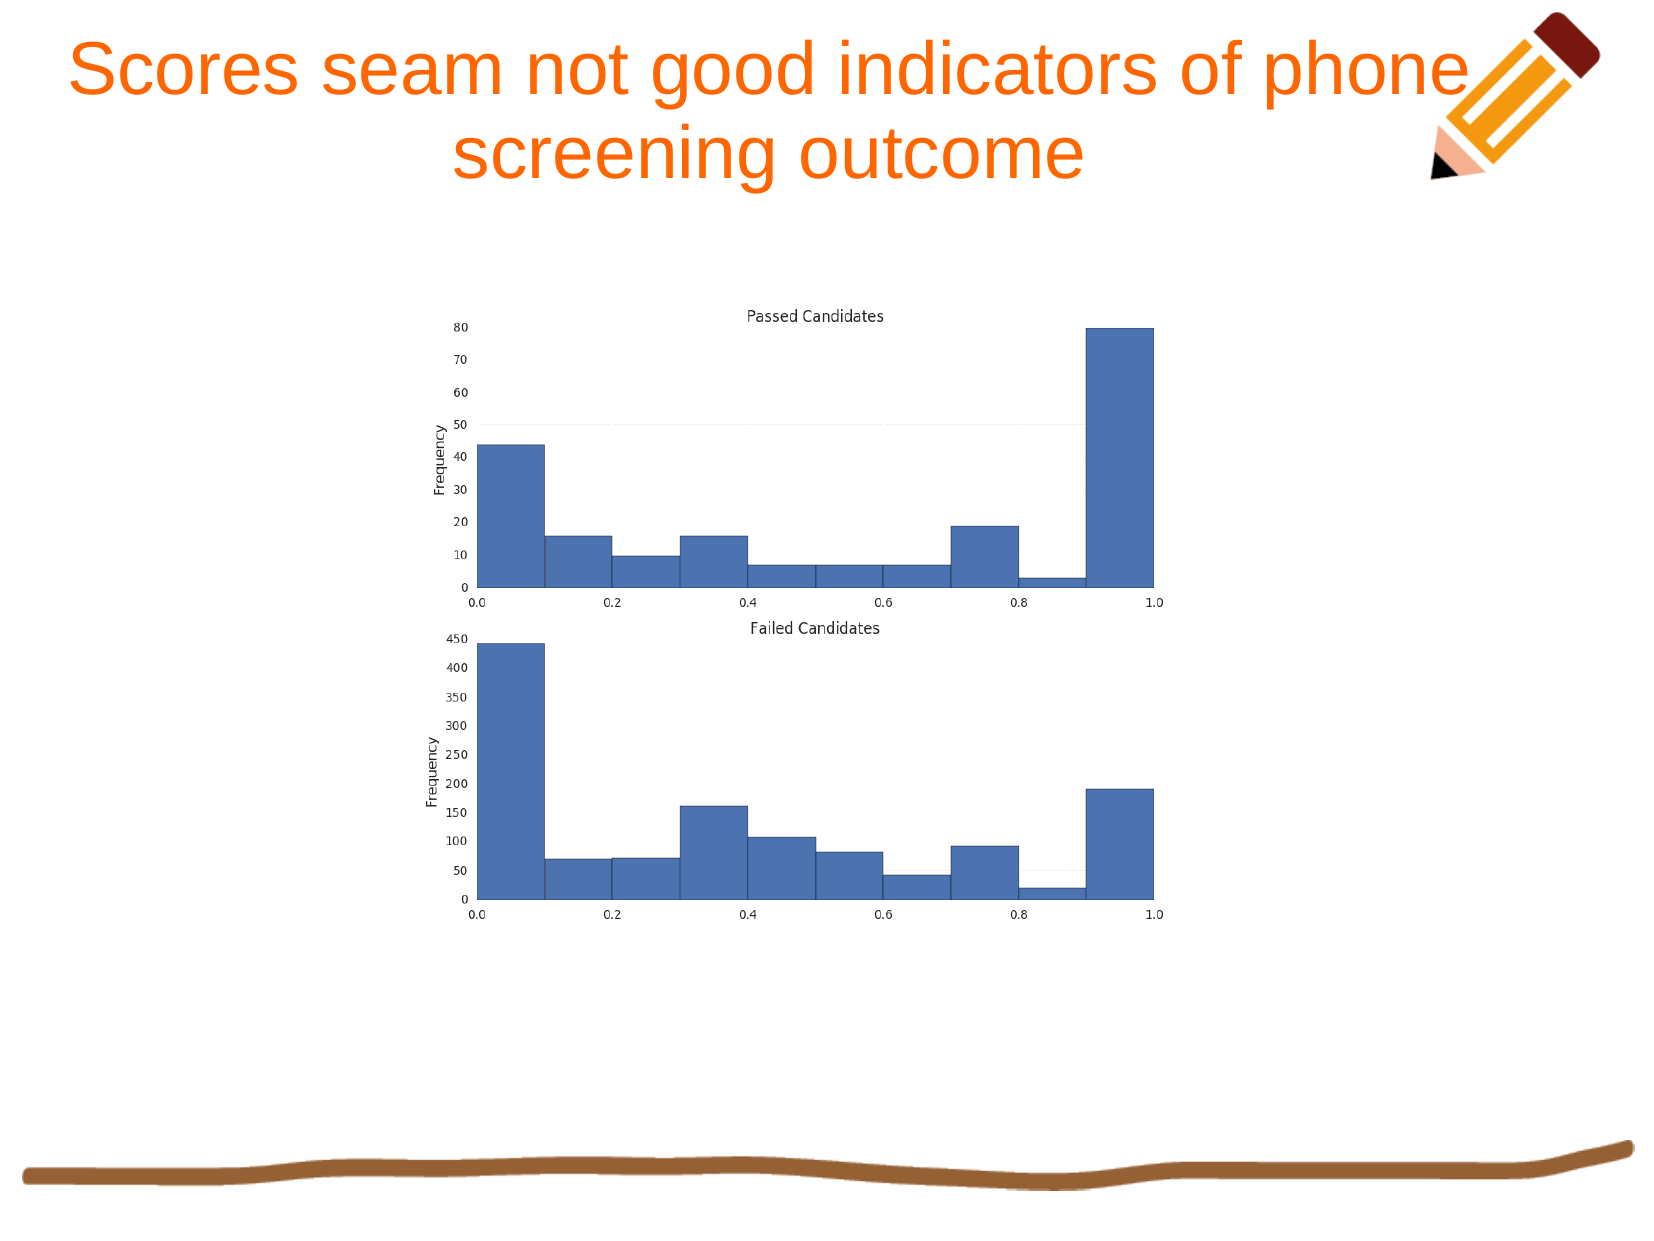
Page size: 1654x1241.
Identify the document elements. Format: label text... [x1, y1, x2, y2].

picture [22, 1140, 1635, 1191]
title Scores seam not good indicators of phone screening outcome [25, 27, 1514, 195]
picture [1430, 12, 1601, 181]
picture [367, 256, 1241, 971]
